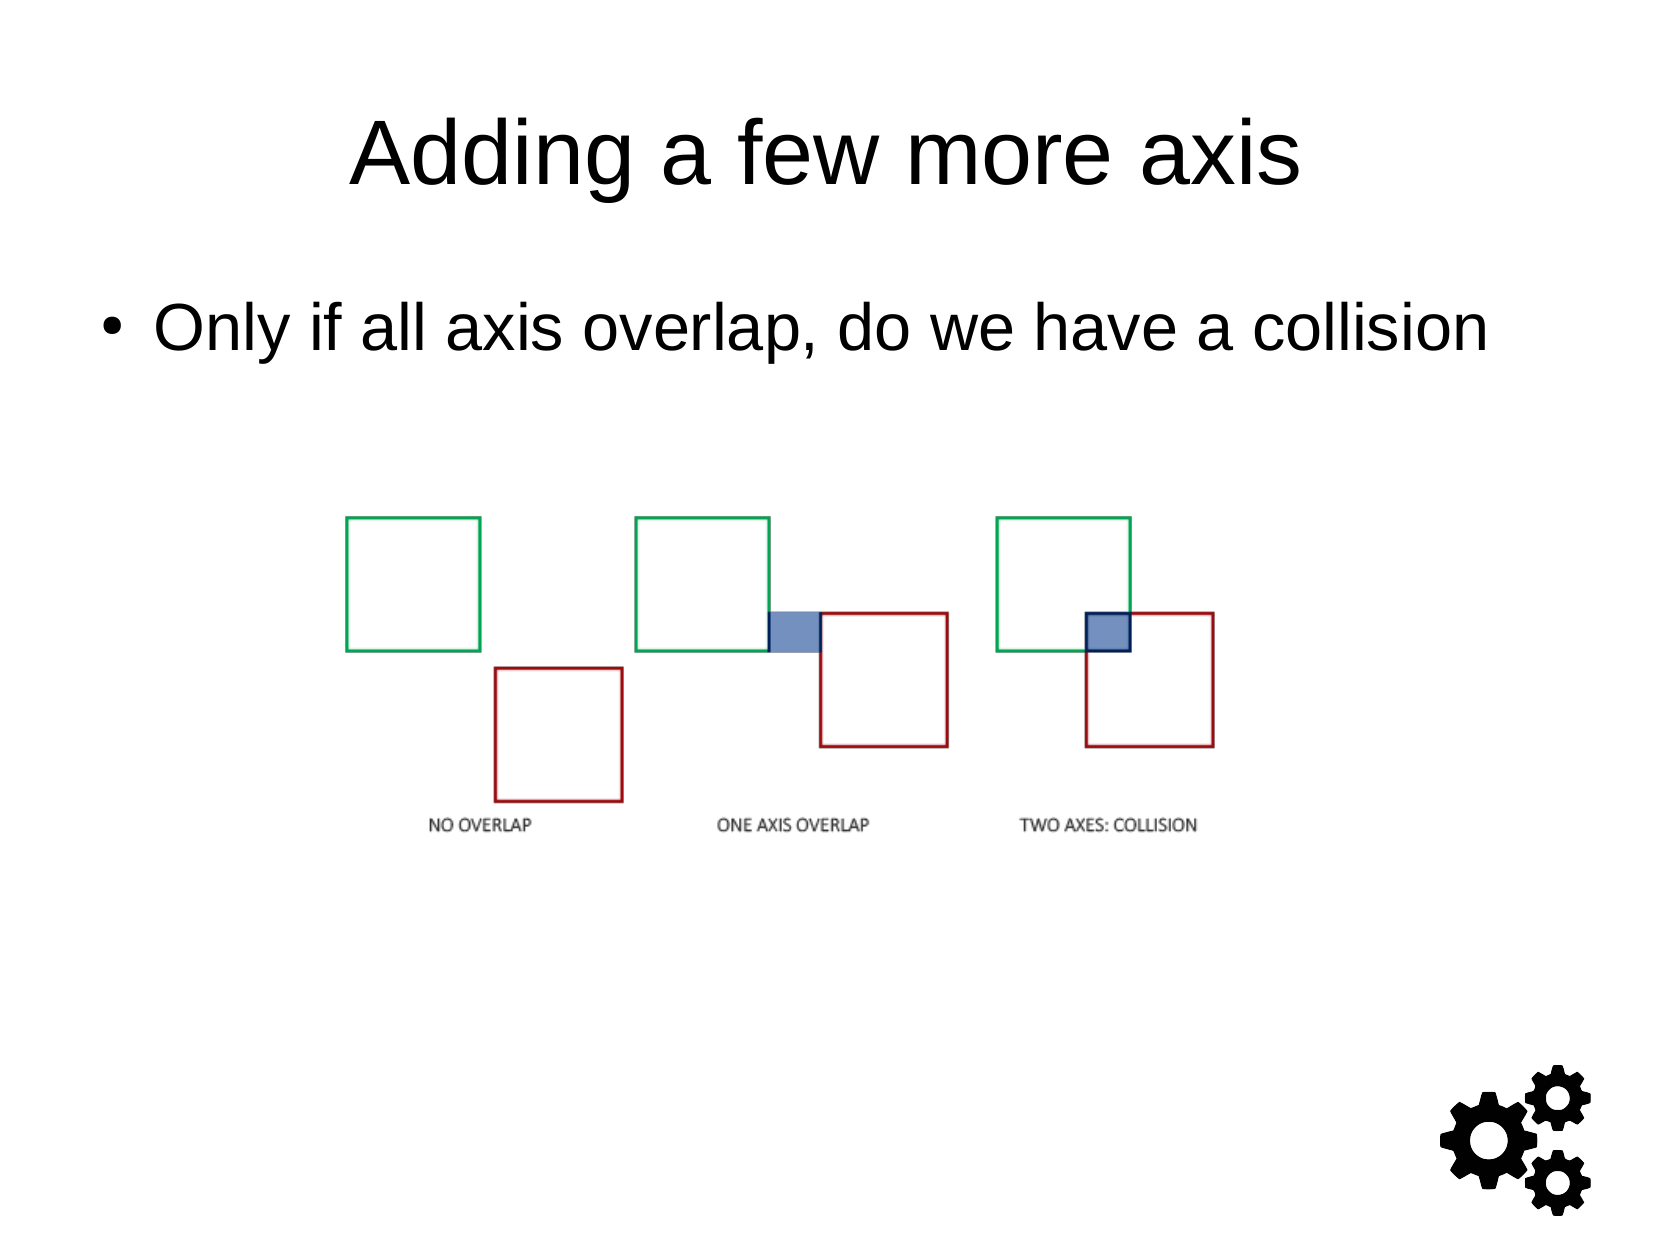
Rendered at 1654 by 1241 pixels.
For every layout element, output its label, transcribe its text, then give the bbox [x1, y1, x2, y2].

picture [1440, 1065, 1591, 1216]
list Only if all axis overlap, do we have a collision [82, 290, 1571, 1010]
picture [330, 504, 1268, 856]
title Adding a few more axis [82, 49, 1571, 257]
